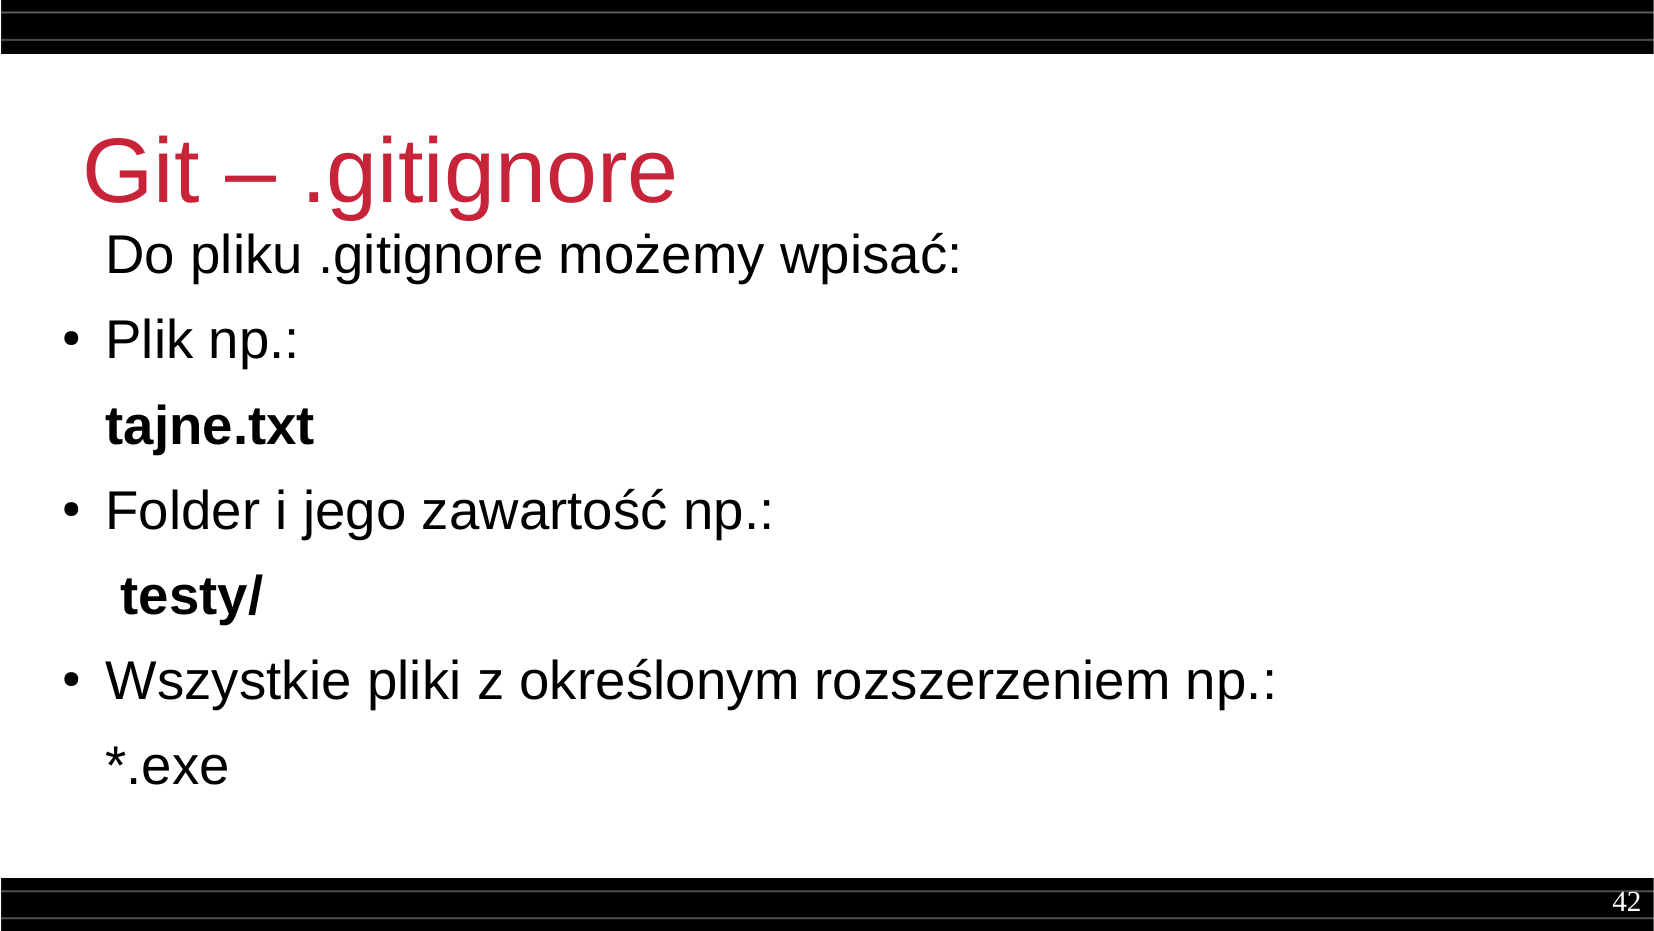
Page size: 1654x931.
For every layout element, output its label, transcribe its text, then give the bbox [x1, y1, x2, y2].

title Git – .gitignore [82, 92, 1571, 249]
list Do pliku .gitignore możemy wpisać: Plik np.: tajne.txt Folder i jego zawartość np.: testy/ Wszystkie pliki z określonym rozszerzeniem np.: *.exe [47, 224, 1536, 804]
picture [1, 0, 1654, 54]
picture [1, 878, 1654, 931]
